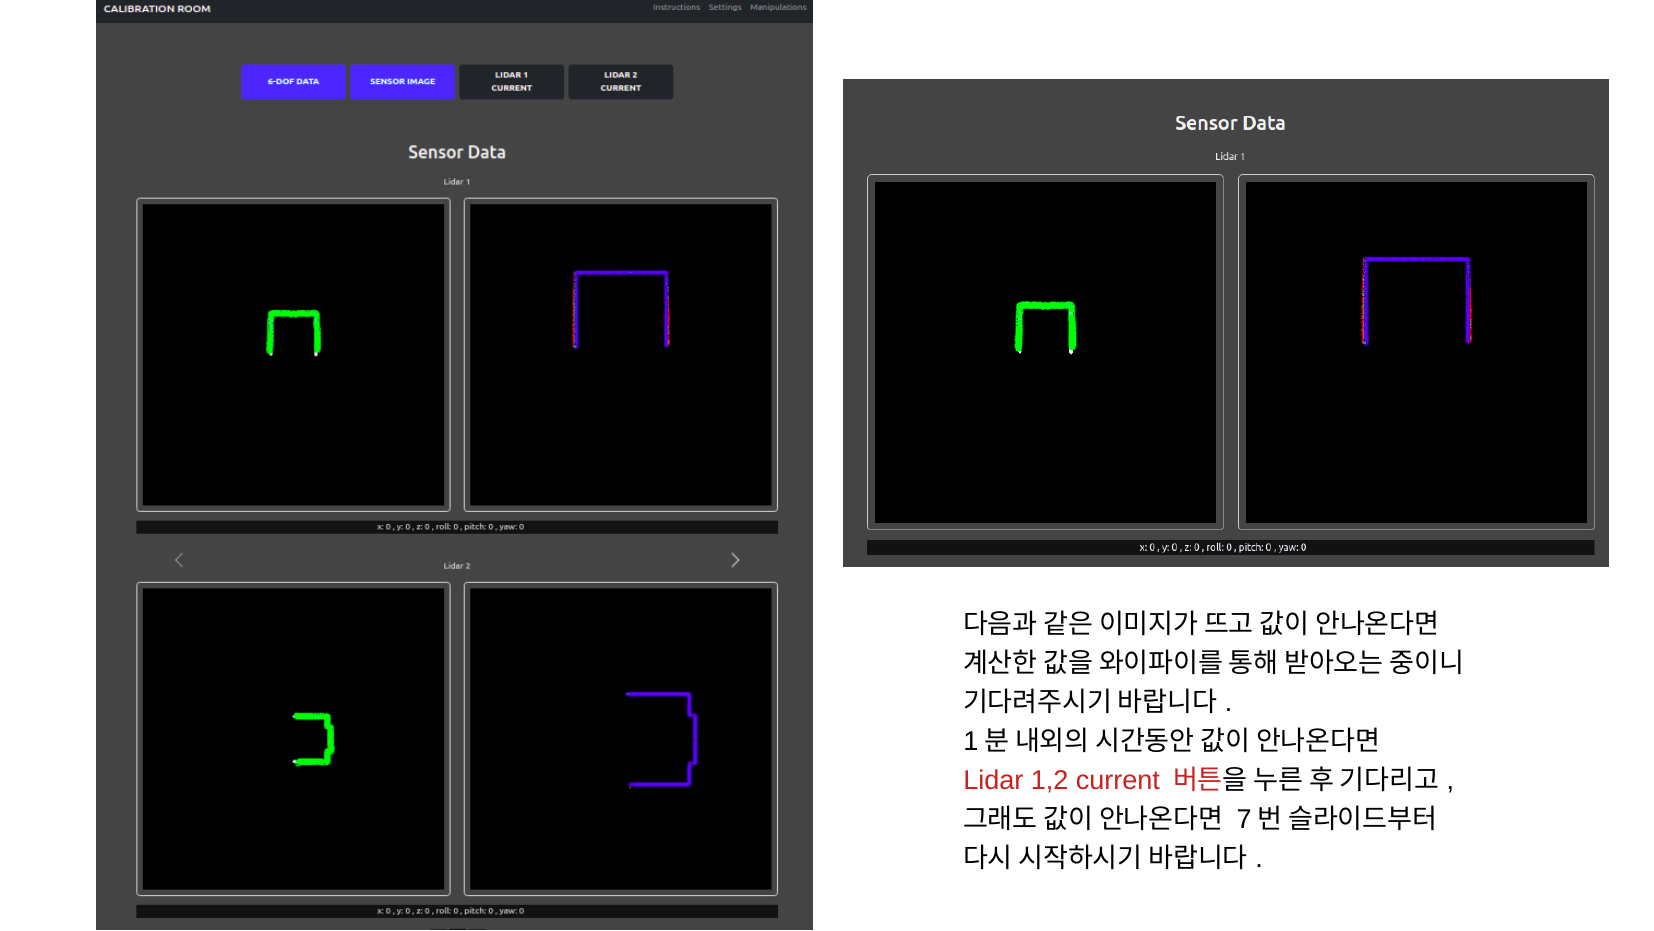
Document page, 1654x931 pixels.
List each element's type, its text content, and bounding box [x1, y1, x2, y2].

picture [843, 79, 1609, 568]
picture [96, 0, 813, 930]
text_box 다음과 같은 이미지가 뜨고 값이 안나온다면 계산한 값을 와이파이를 통해 받아오는 중이니 기다려주시기 바랍니다. 1분 내외의 시간동안 값이 안나온다면 Lidar 1,2 current 버튼을 누른 후 기다리고, 그래도 값이 안나온다면 7번 슬라이드부터 다시 시작하시기 바랍니다. [948, 594, 1479, 883]
